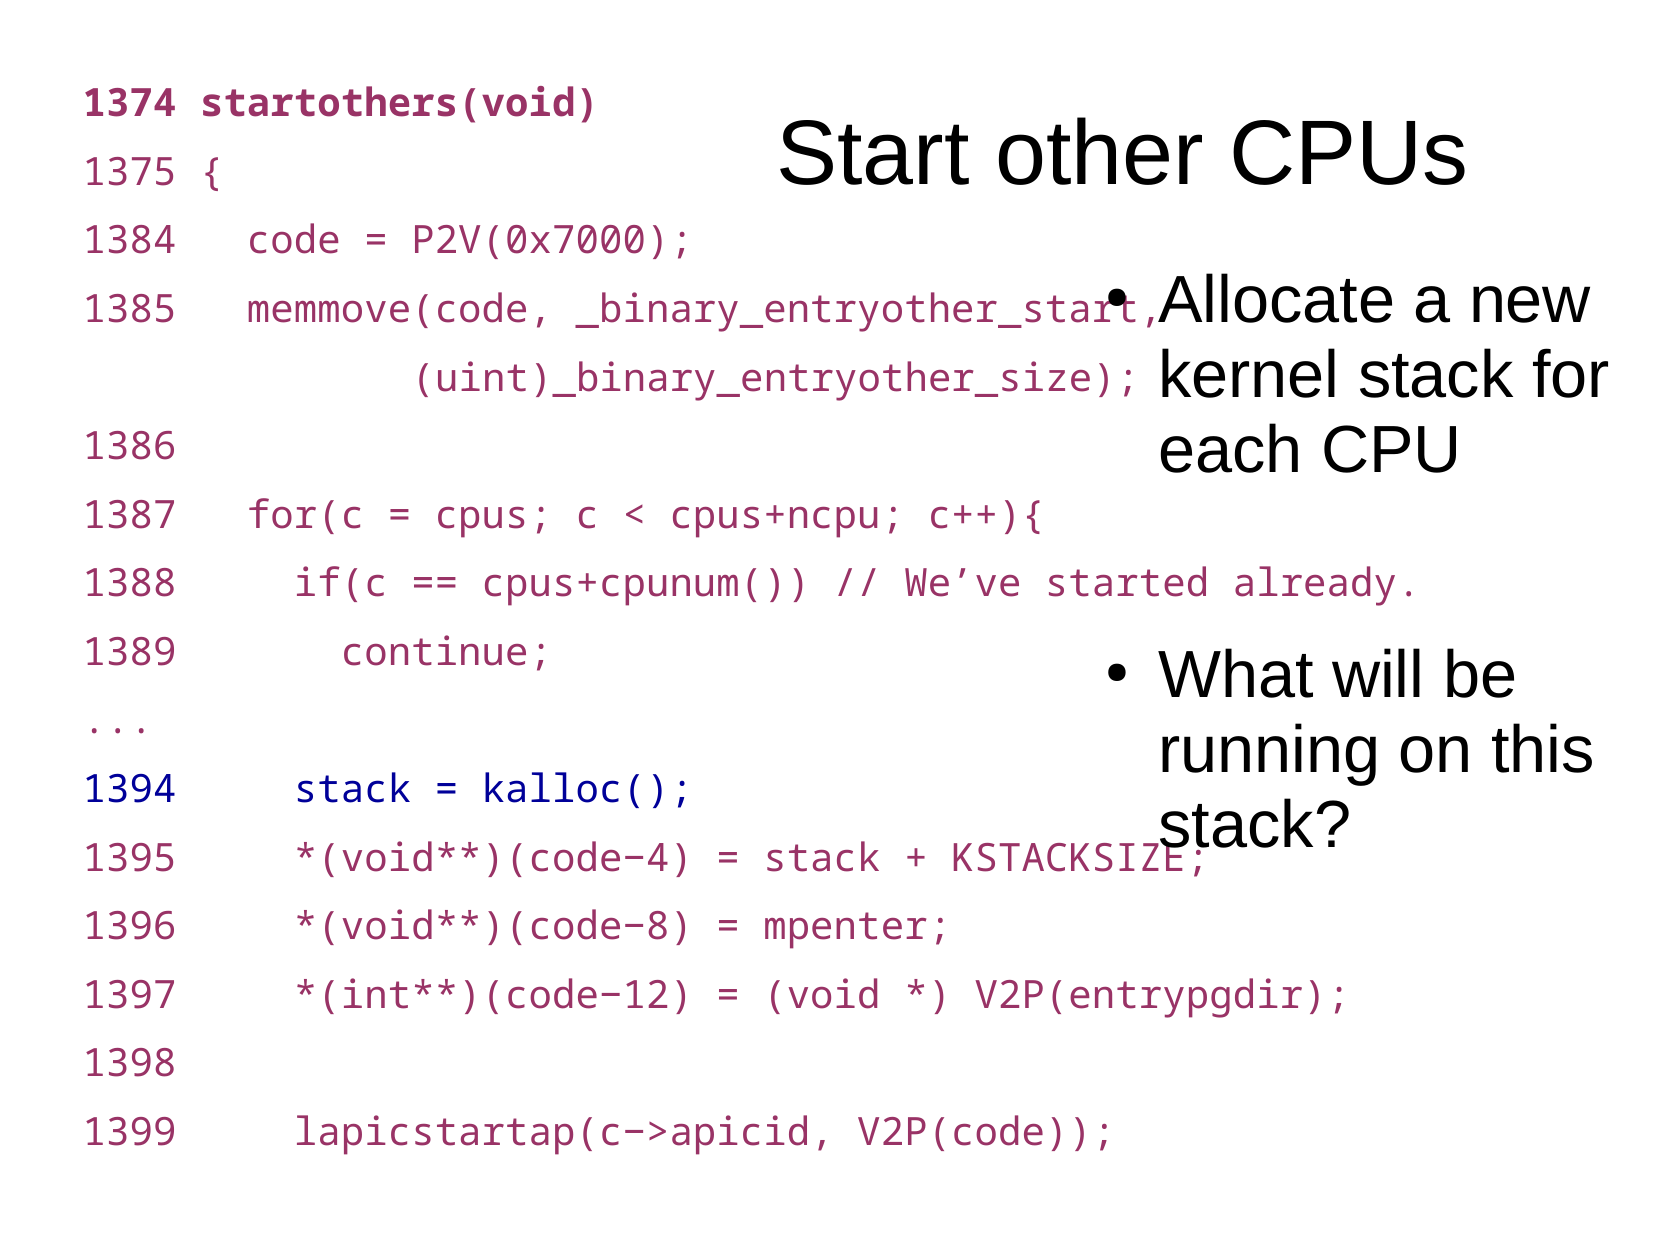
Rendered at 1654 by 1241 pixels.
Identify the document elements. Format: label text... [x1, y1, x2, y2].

title Start other CPUs [675, 49, 1571, 257]
list What will be running on this stack? [1087, 637, 1613, 938]
list 1374 startothers(void) 1375 { 1384 code = P2V(0x7000); 1385 memmove(code, _binary_entryother_start, (uint)_binary_entryother_size); 1386 1387 for(c = cpus; c < cpus+ncpu; c++){ 1388 if(c == cpus+cpunum()) // We’ve started already. 1389 continue; ... 1394 stack = kalloc(); 1395 *(void**)(code−4) = stack + KSTACKSIZE; 1396 *(void**)(code−8) = mpenter; 1397 *(int**)(code−12) = (void *) V2P(entrypgdir); 1398 1399 lapicstartap(c−>apicid, V2P(code)); [82, 75, 1571, 1163]
list Allocate a new kernel stack for each CPU [1087, 262, 1613, 563]
